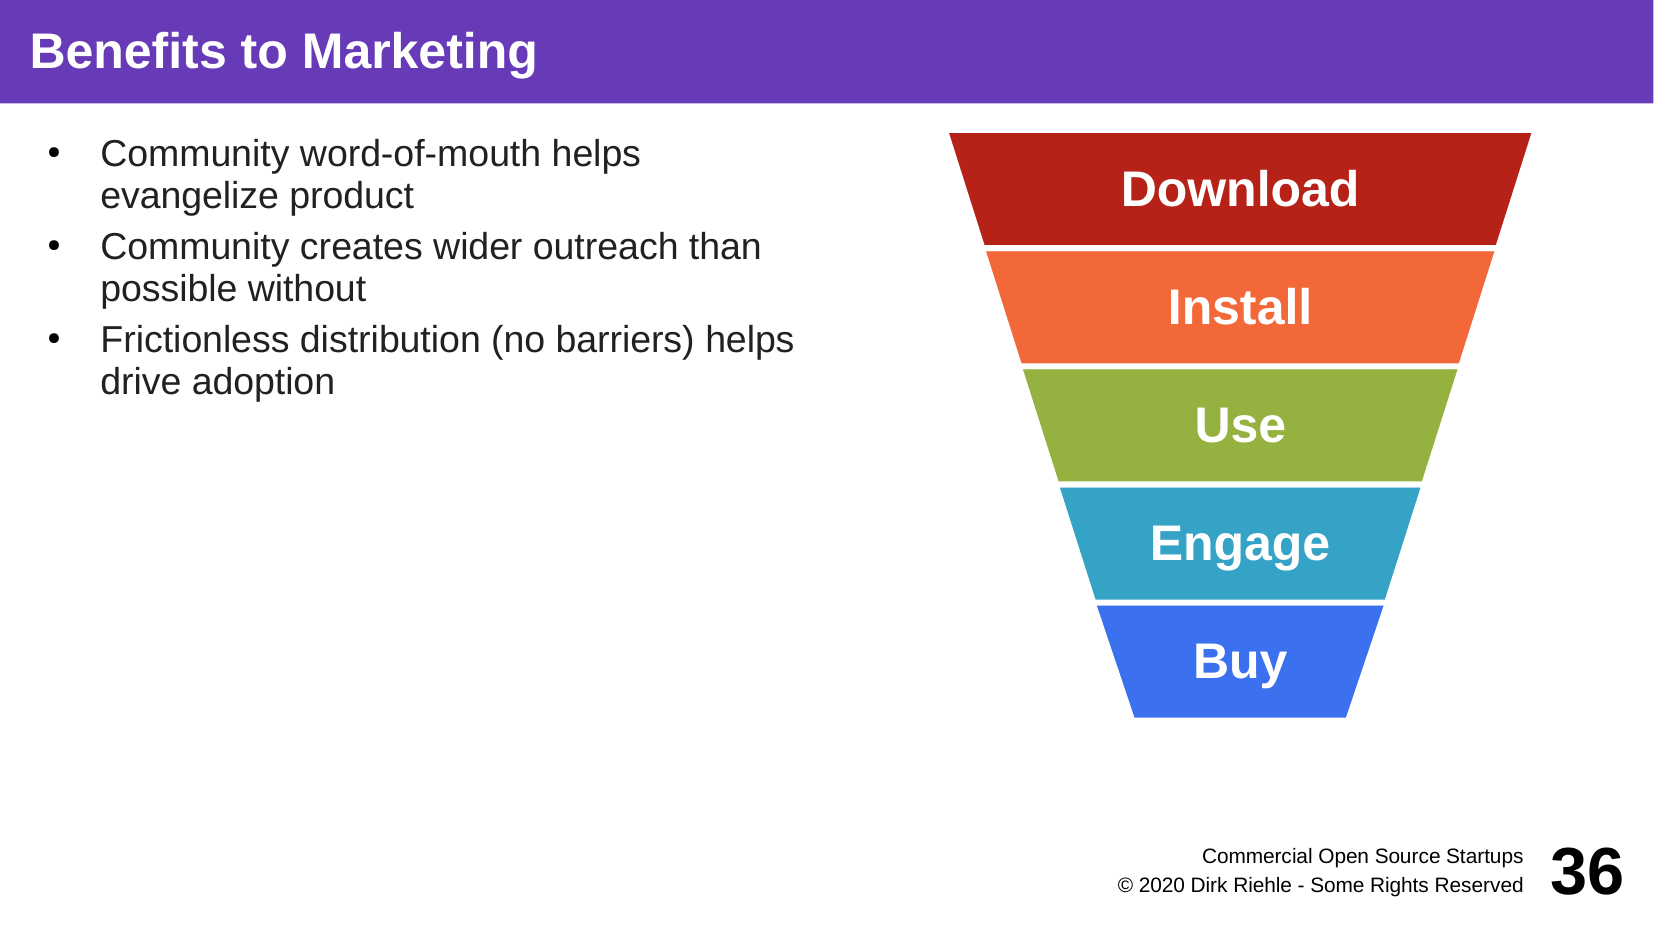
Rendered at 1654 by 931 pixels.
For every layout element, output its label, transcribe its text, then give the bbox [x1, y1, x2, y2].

text_box Use [1018, 366, 1462, 485]
text_box Engage [1055, 484, 1425, 603]
text_box Buy [1092, 602, 1388, 721]
title Benefits to Marketing [0, 0, 1654, 104]
text_box Install [981, 248, 1499, 367]
list Community word-of-mouth helps evangelize product Community creates wider outreach than possible without Frictionless distribution (no barriers) helps drive adoption [29, 132, 808, 813]
text_box Download [944, 129, 1536, 249]
